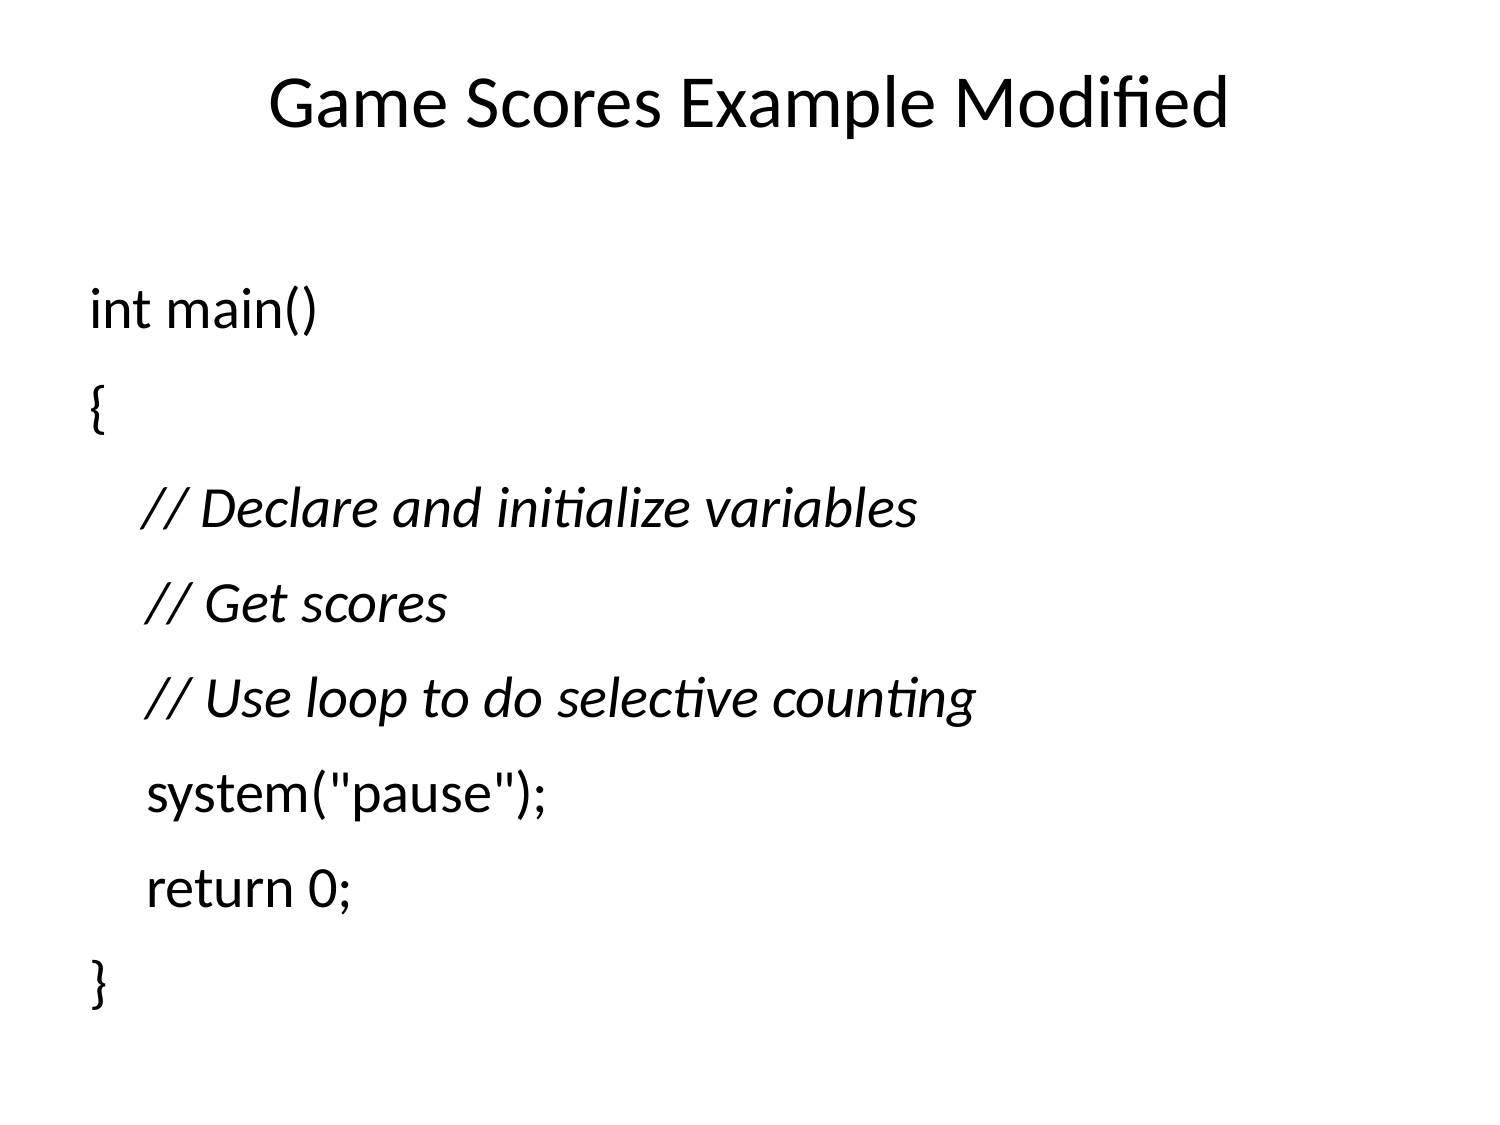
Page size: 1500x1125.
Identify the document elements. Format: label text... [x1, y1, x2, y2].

list int main() { // Declare and initialize variables // Get scores // Use loop to do selective counting system("pause"); return 0; } [75, 262, 1425, 1005]
title Game Scores Example Modified [75, 45, 1425, 233]
